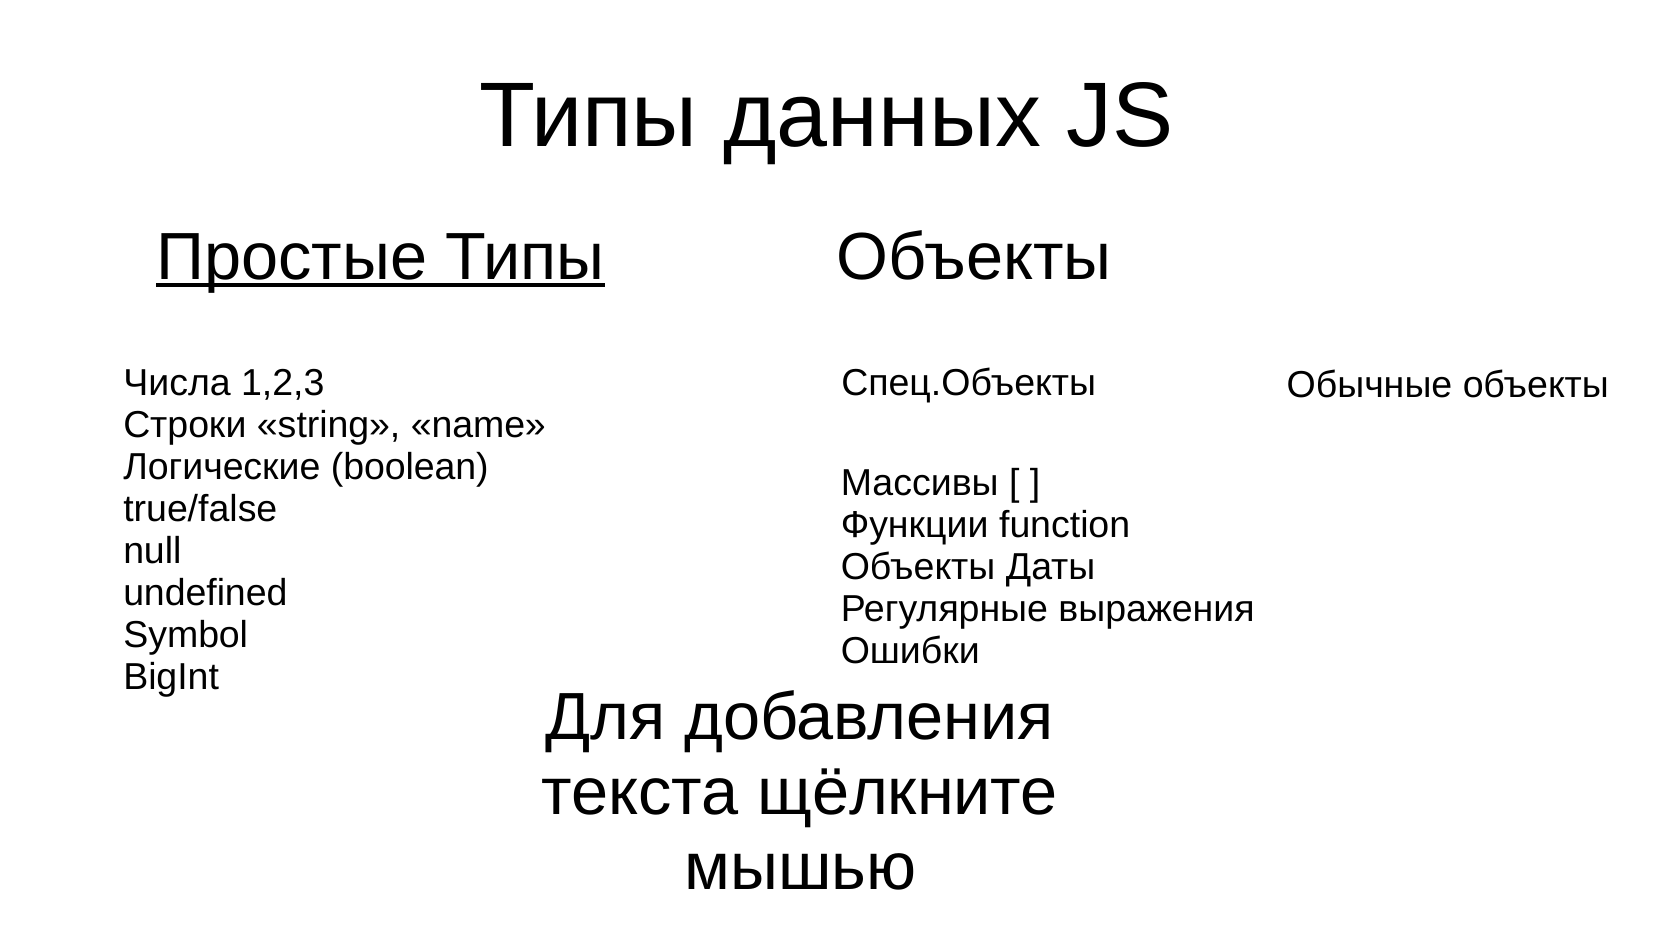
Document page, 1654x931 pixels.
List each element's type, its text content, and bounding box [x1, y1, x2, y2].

subtitle Простые Типы [82, 181, 680, 332]
text_box Спец.Объекты [826, 354, 1112, 412]
title Типы данных JS [82, 37, 1571, 193]
text_box Обычные объекты [1271, 356, 1625, 414]
text_box Объекты [738, 188, 1211, 325]
text_box Массивы [ ] Функции function Объекты Даты Регулярные выражения Ошибки [826, 454, 1270, 680]
text_box Числа 1,2,3 Строки «string», «name» Логические (boolean) true/false null undefined Symbol BigInt [108, 354, 562, 706]
text_box Для добавления текста щёлкните мышью [501, 679, 1099, 904]
